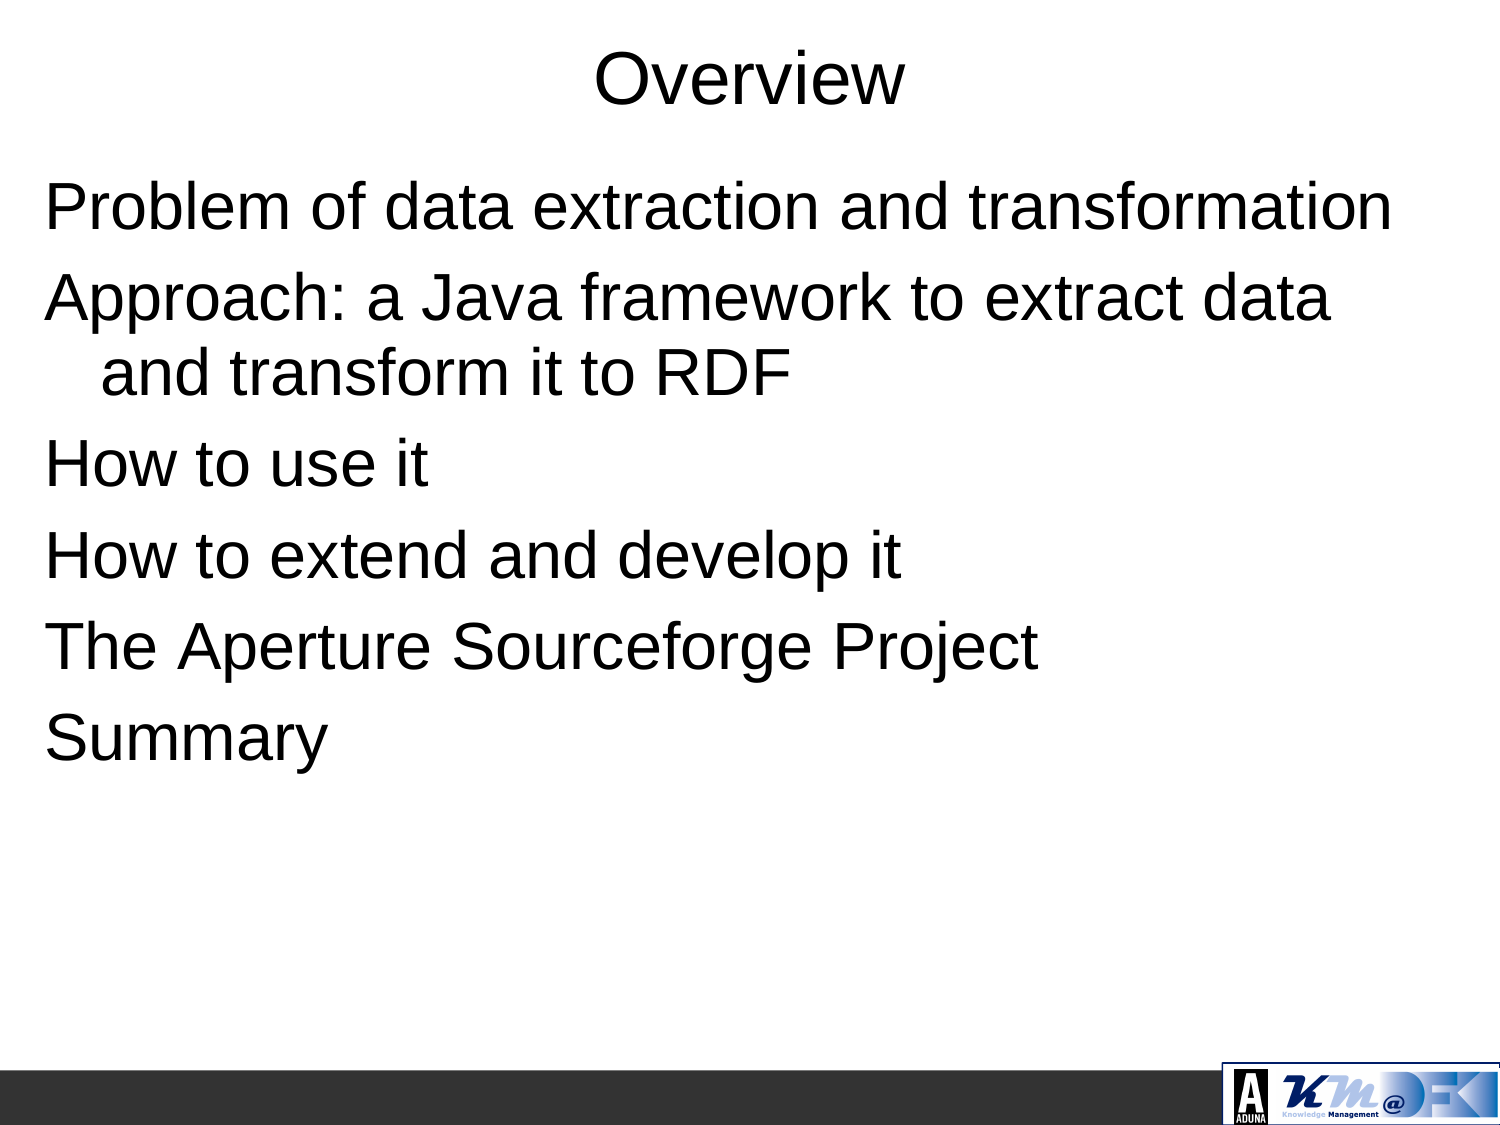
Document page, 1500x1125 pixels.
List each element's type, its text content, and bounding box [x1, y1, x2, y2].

picture [1234, 1069, 1268, 1125]
list Problem of data extraction and transformation Approach: a Java framework to extract data and transform it to RDF How to use it How to extend and develop it The Aperture Sourceforge Project Summary [29, 160, 1471, 1047]
picture [1276, 1068, 1500, 1124]
title Overview [29, 19, 1471, 138]
